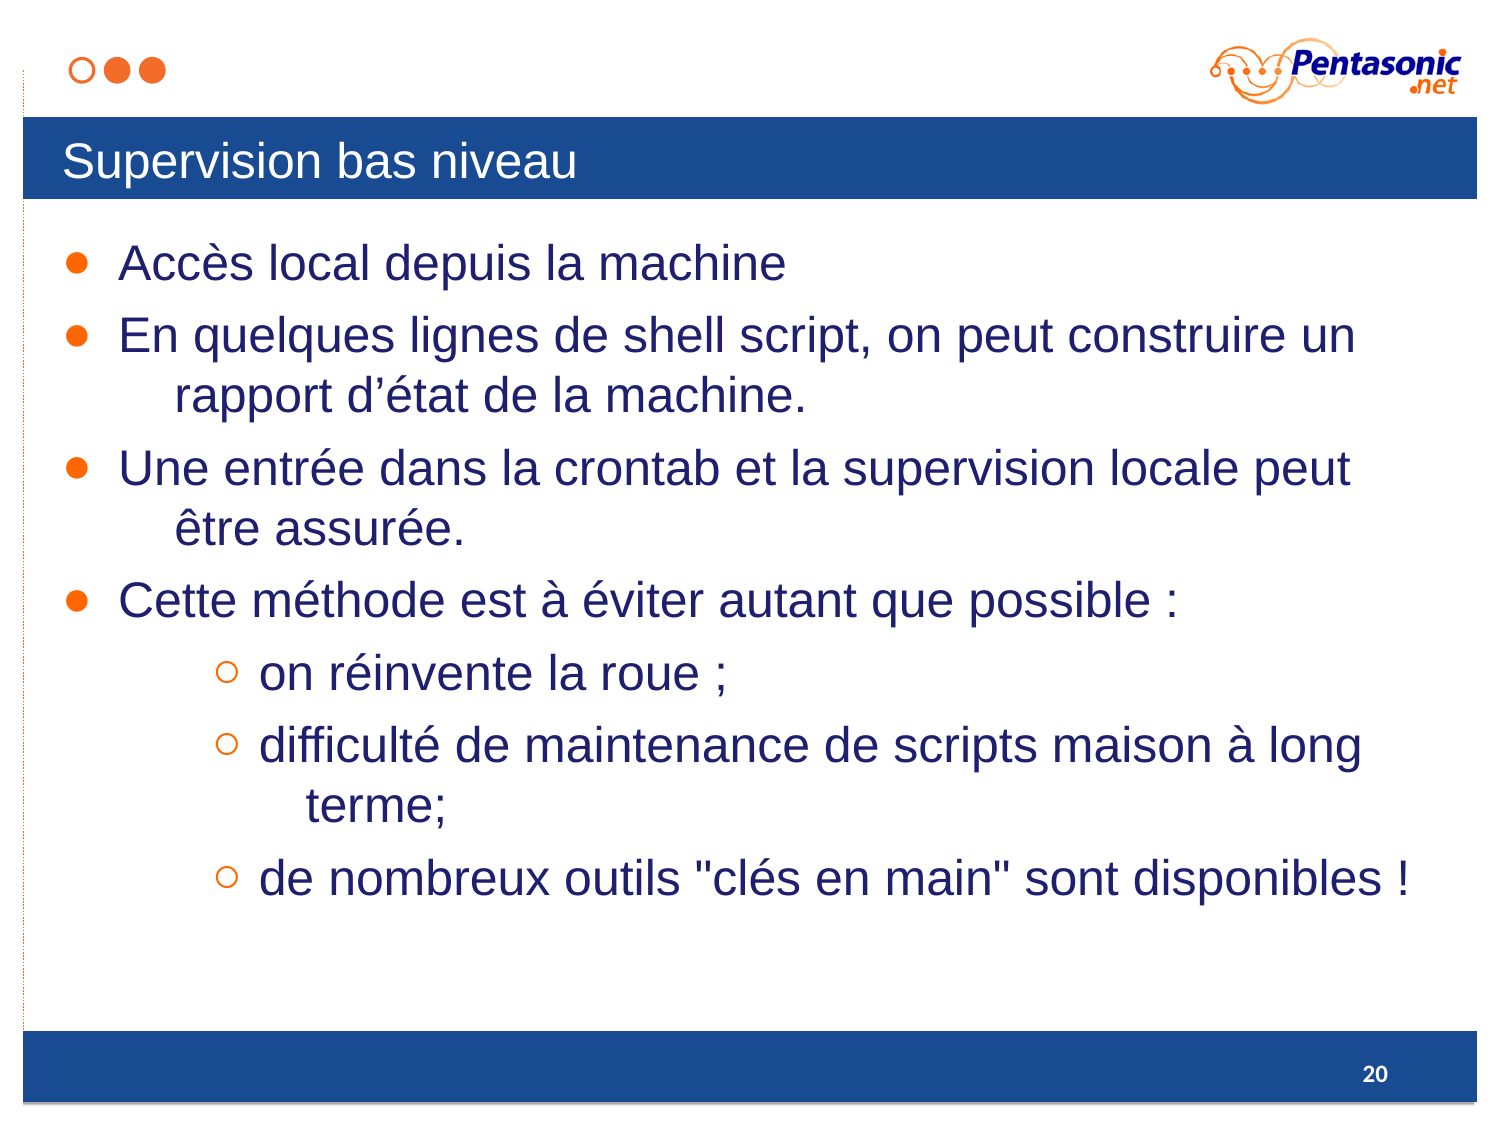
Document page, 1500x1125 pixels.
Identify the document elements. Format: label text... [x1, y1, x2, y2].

text_box 20 [1347, 1042, 1477, 1103]
list Accès local depuis la machine En quelques lignes de shell script, on peut construire un rapport d’état de la machine. Une entrée dans la crontab et la supervision locale peut être assurée. Cette méthode est à éviter autant que possible : on réinvente la roue ; difficulté de maintenance de scripts maison à long terme; de nombreux outils "clés en main" sont disponibles ! [46, 222, 1454, 1008]
title Supervision bas niveau [46, 117, 1454, 200]
